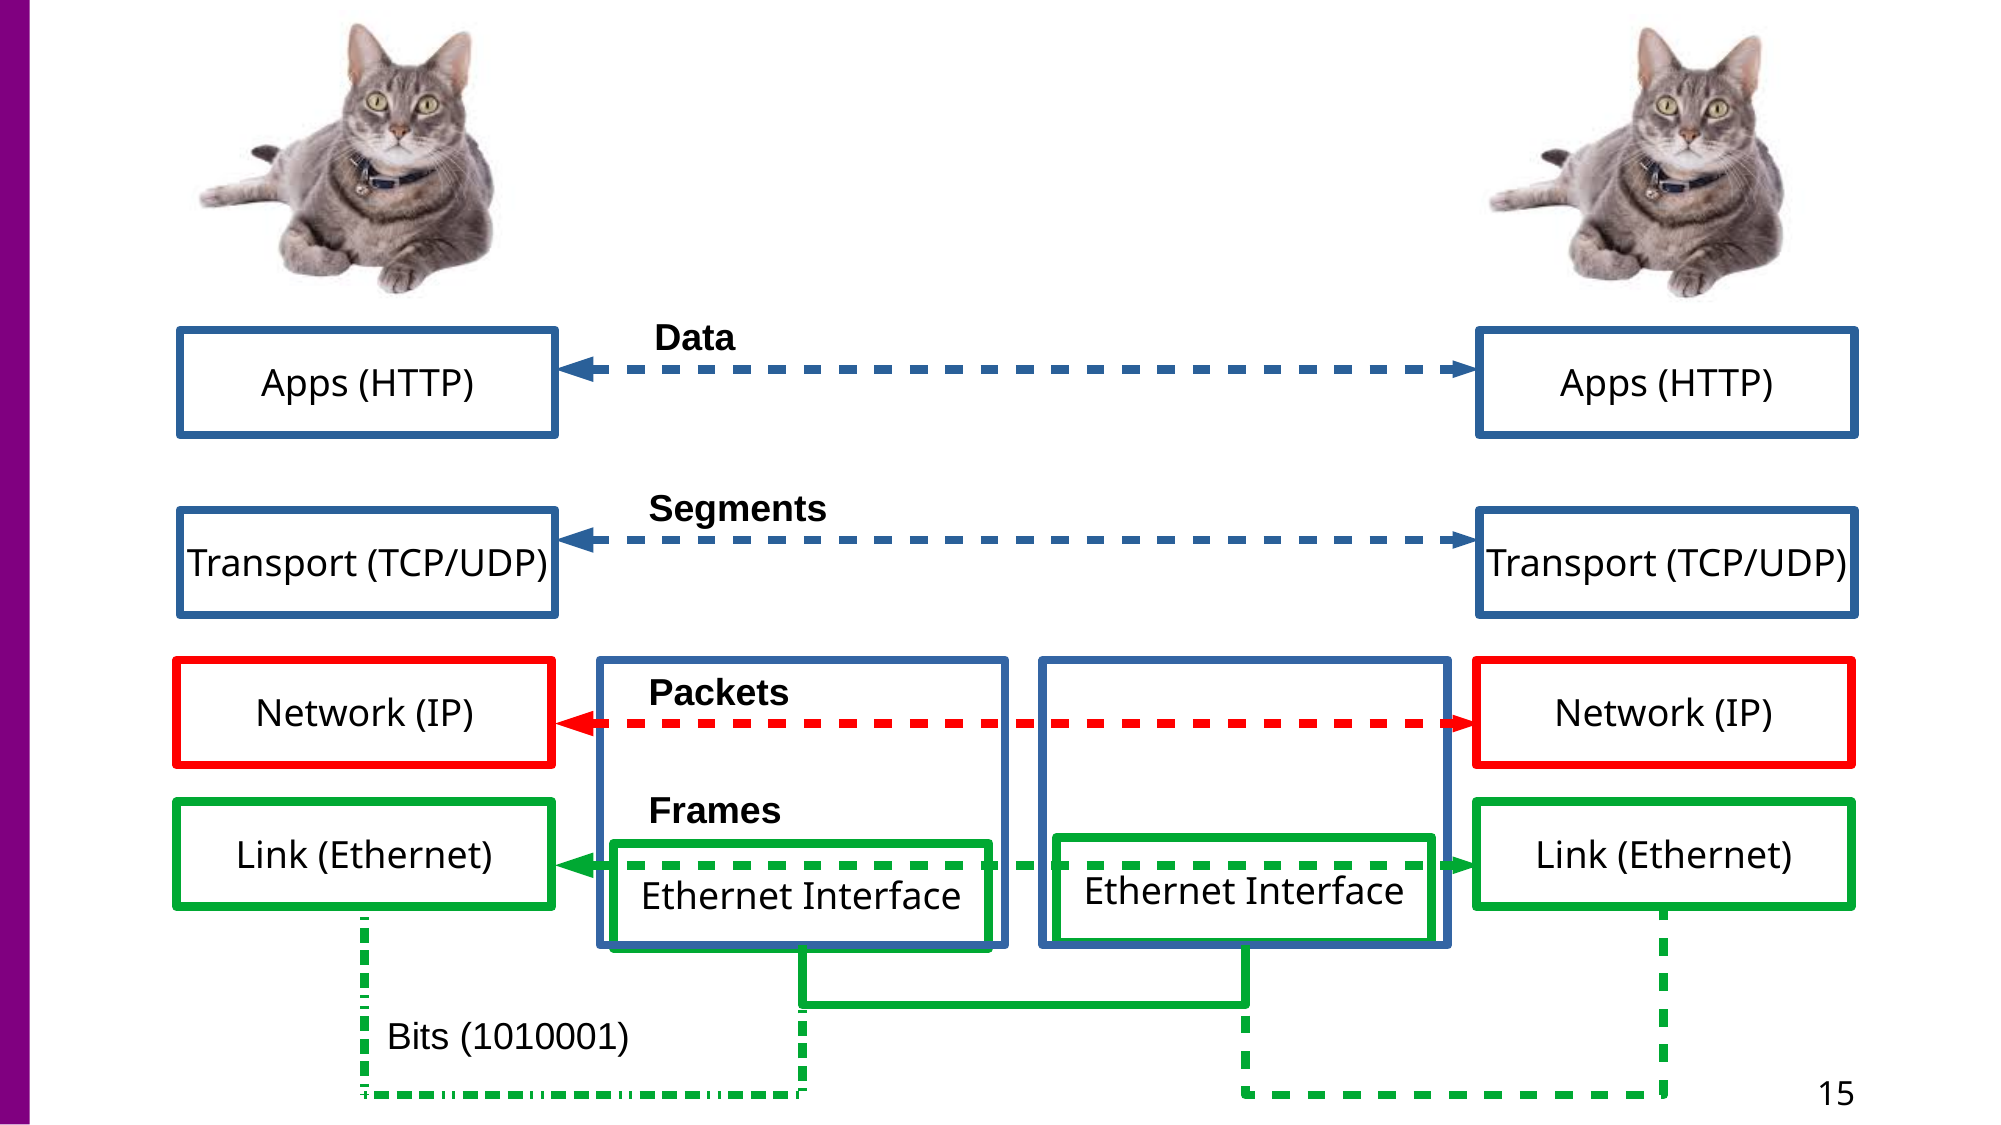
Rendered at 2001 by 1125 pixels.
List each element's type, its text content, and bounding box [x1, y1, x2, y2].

text_box Apps (HTTP) [1479, 329, 1855, 436]
text_box Ethernet Interface [613, 843, 989, 941]
text_box Transport (TCP/UDP) [180, 510, 556, 616]
text_box Network (IP) [1476, 660, 1852, 766]
text_box Frames [633, 781, 797, 839]
text_box Link (Ethernet) [1476, 801, 1852, 907]
text_box Ethernet Interface [1056, 837, 1432, 941]
text_box Apps (HTTP) [180, 329, 556, 436]
picture [1455, 14, 1880, 305]
text_box Network (IP) [176, 660, 552, 766]
text_box Transport (TCP/UDP) [1479, 510, 1855, 616]
text_box Segments [633, 479, 843, 537]
text_box Packets [633, 663, 805, 721]
text_box Link (Ethernet) [176, 801, 552, 907]
text_box Bits (1010001) [372, 1008, 646, 1066]
picture [165, 10, 590, 300]
text_box Data [639, 309, 751, 367]
